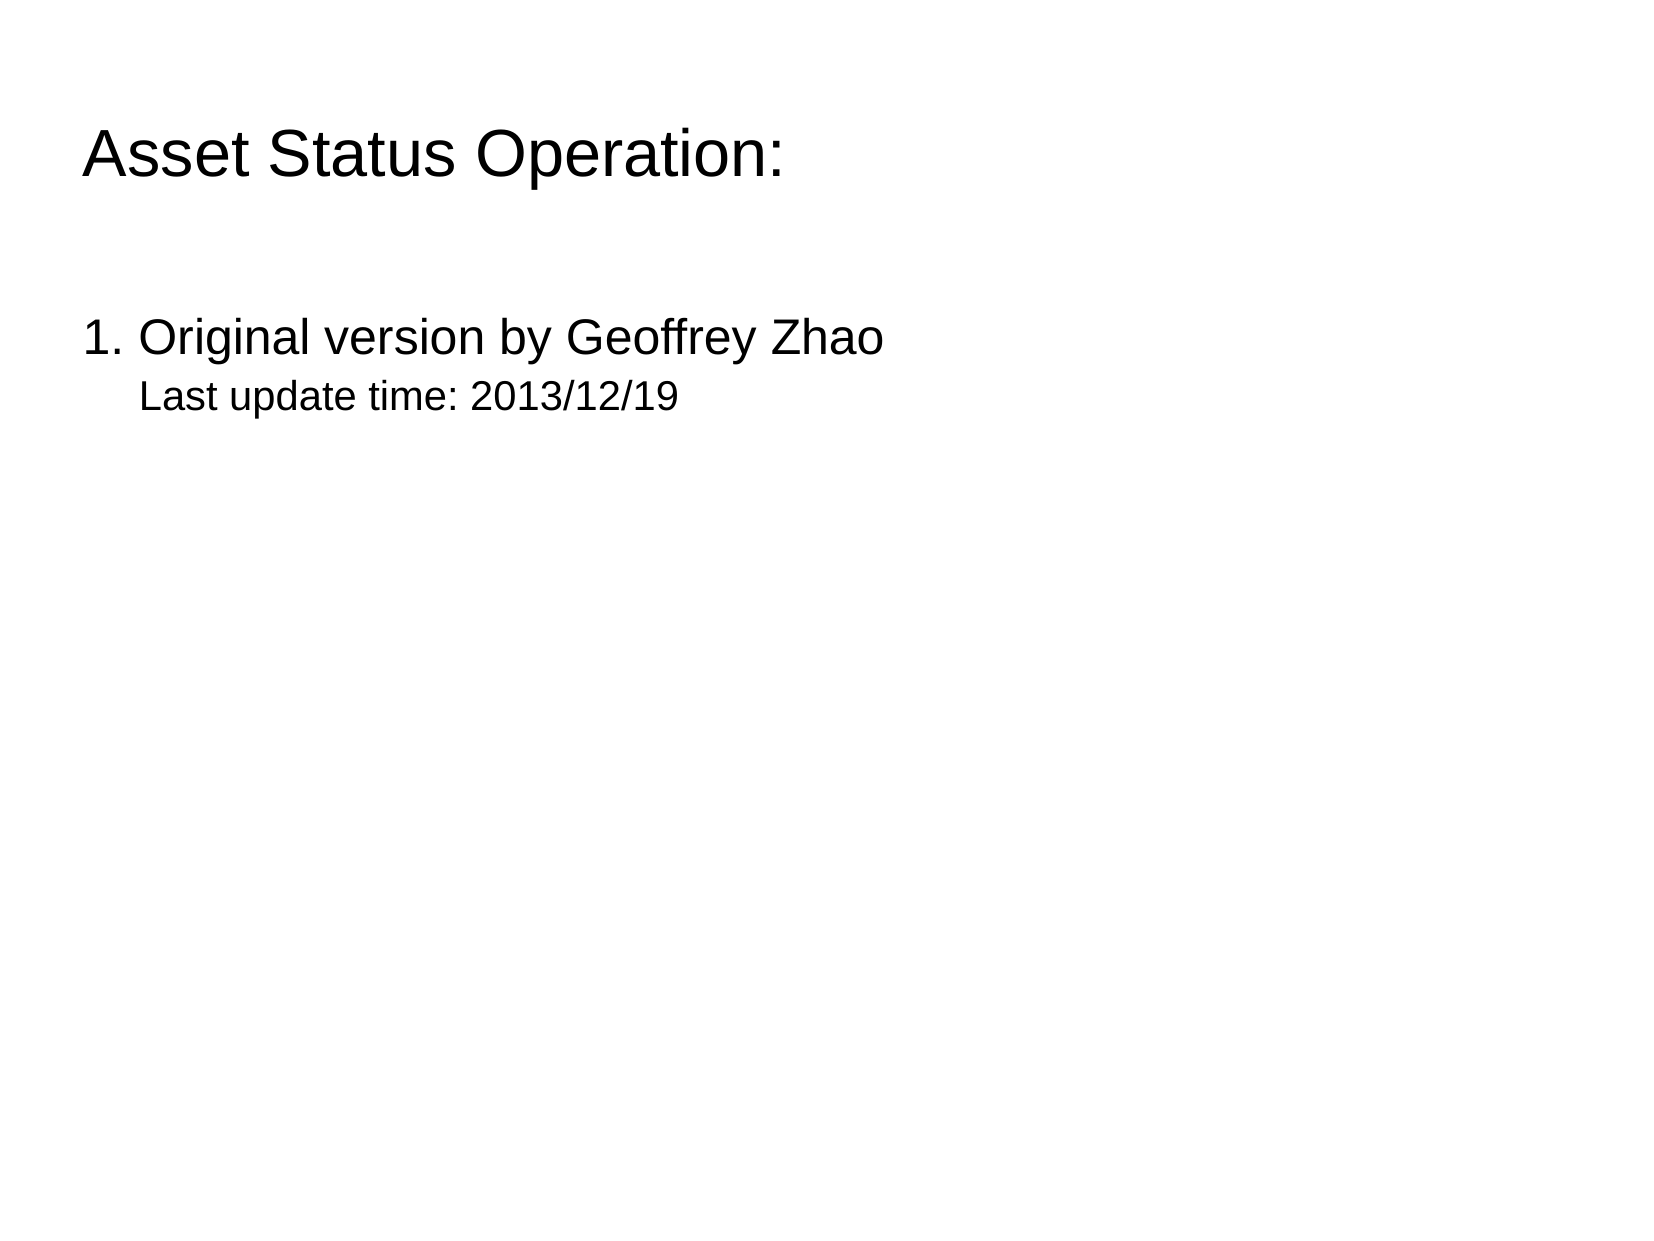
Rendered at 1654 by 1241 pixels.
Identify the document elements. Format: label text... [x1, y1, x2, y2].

title Asset Status Operation: [82, 56, 1571, 250]
subtitle 1. Original version by Geoffrey Zhao Last update time: 2013/12/19 [82, 297, 1571, 1102]
